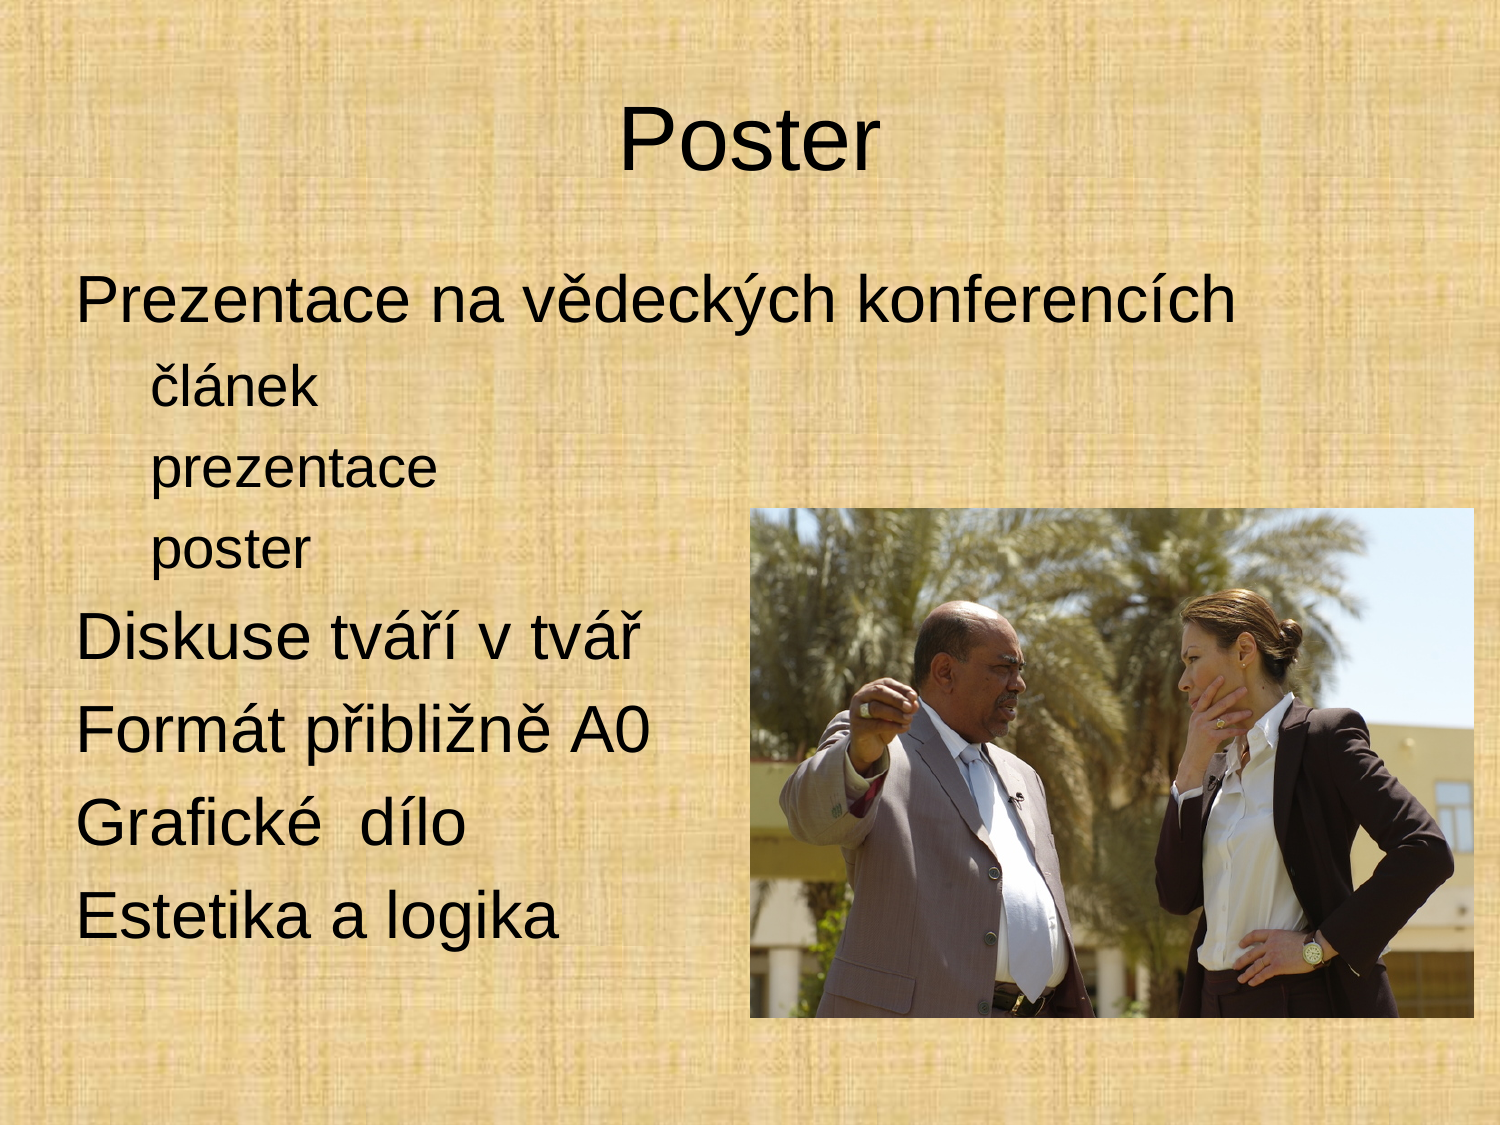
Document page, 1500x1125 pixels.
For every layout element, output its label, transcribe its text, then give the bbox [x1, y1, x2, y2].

list Prezentace na vědeckých konferencích článek prezentace poster Diskuse tváří v tvář Formát přibližně A0 Grafické dílo Estetika a logika [75, 262, 1426, 1006]
title Poster [75, 45, 1426, 233]
picture [0, 0, 1500, 1125]
